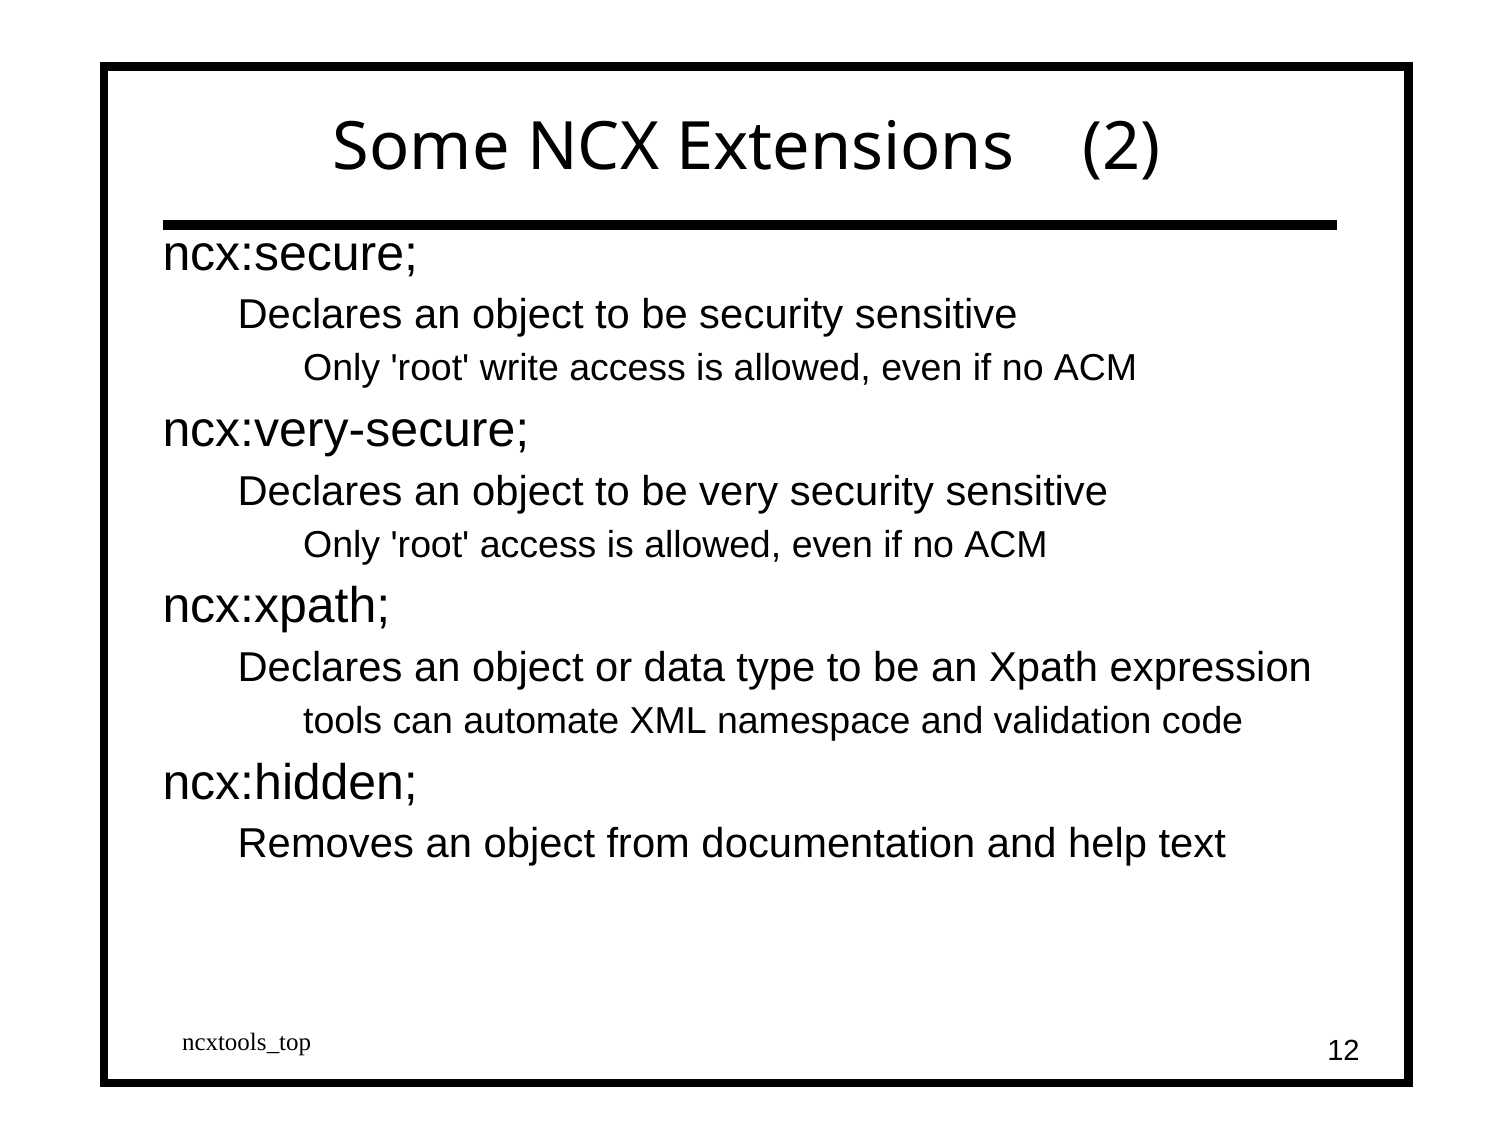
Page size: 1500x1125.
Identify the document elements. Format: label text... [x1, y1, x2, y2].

title Some NCX Extensions (2) [162, 82, 1332, 206]
list ncx:secure; Declares an object to be security sensitive Only 'root' write access is allowed, even if no ACM ncx:very-secure; Declares an object to be very security sensitive Only 'root' access is allowed, even if no ACM ncx:xpath; Declares an object or data type to be an Xpath expression tools can automate XML namespace and validation code ncx:hidden; Removes an object from documentation and help text [162, 224, 1338, 986]
